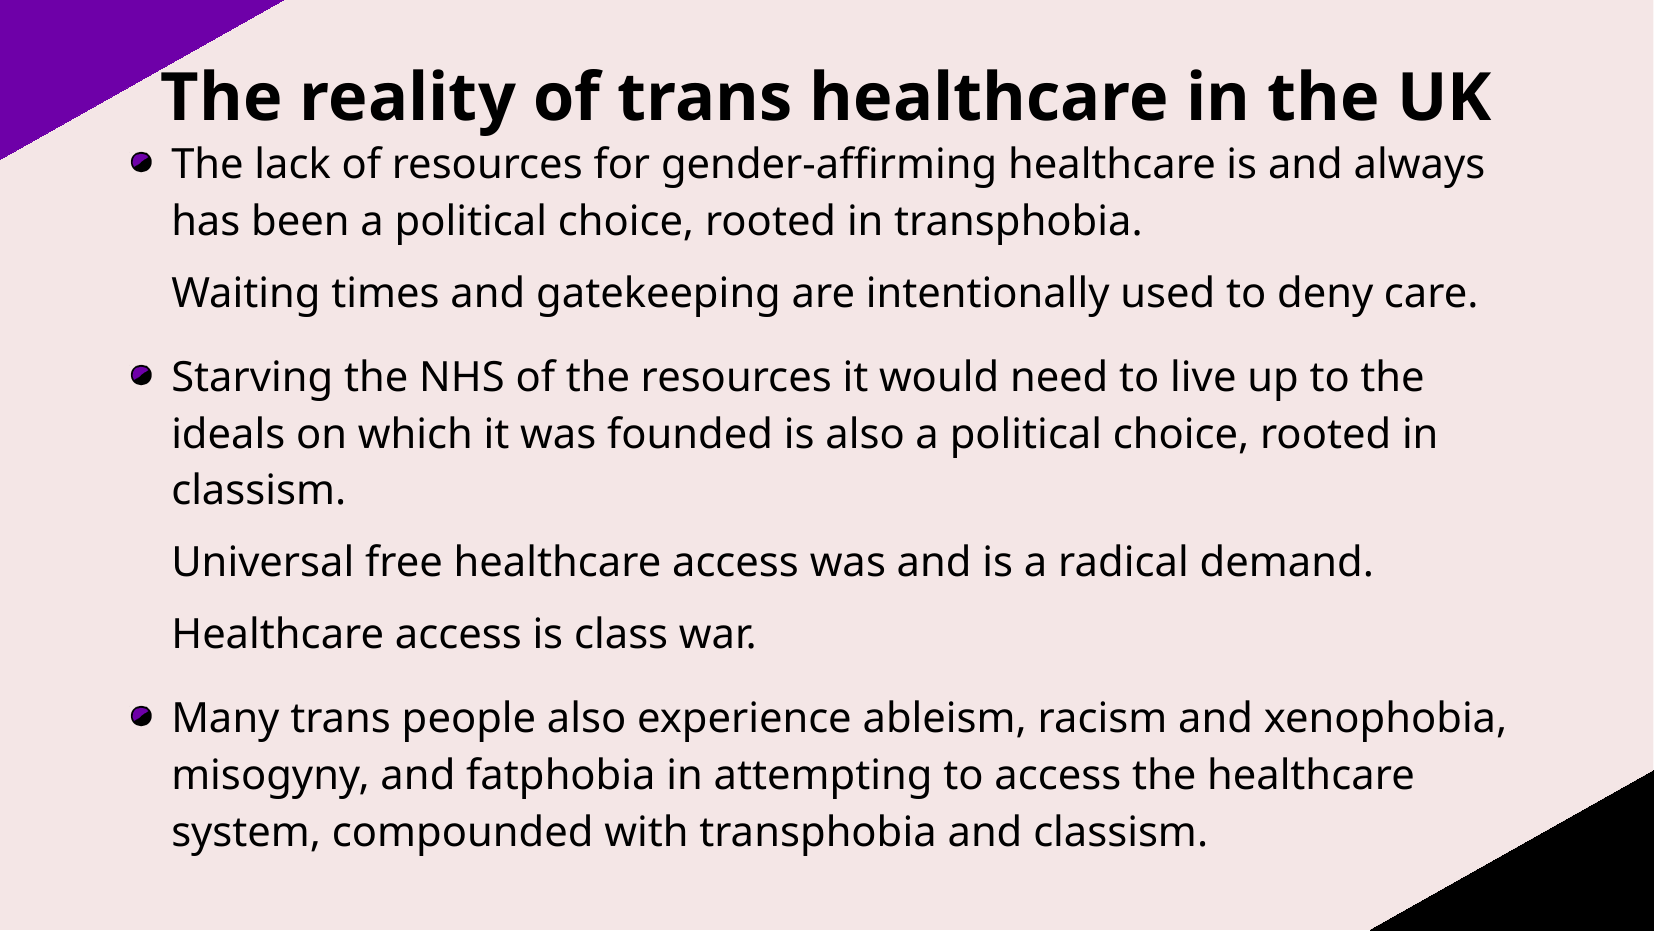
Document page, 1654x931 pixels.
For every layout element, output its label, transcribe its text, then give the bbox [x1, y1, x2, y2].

title The reality of trans healthcare in the UK [82, 35, 1571, 154]
text_box [1370, 770, 1654, 931]
subtitle The lack of resources for gender-affirming healthcare is and always has been a political choice, rooted in transphobia. Waiting times and gatekeeping are intentionally used to deny care. Starving the NHS of the resources it would need to live up to the ideals on which it was founded is also a political choice, rooted in classism. Universal free healthcare access was and is a radical demand. Healthcare access is class war. Many trans people also experience ableism, racism and xenophobia, misogyny, and fatphobia in attempting to access the healthcare system, compounded with transphobia and classism. [129, 153, 1512, 839]
text_box [0, 0, 284, 160]
